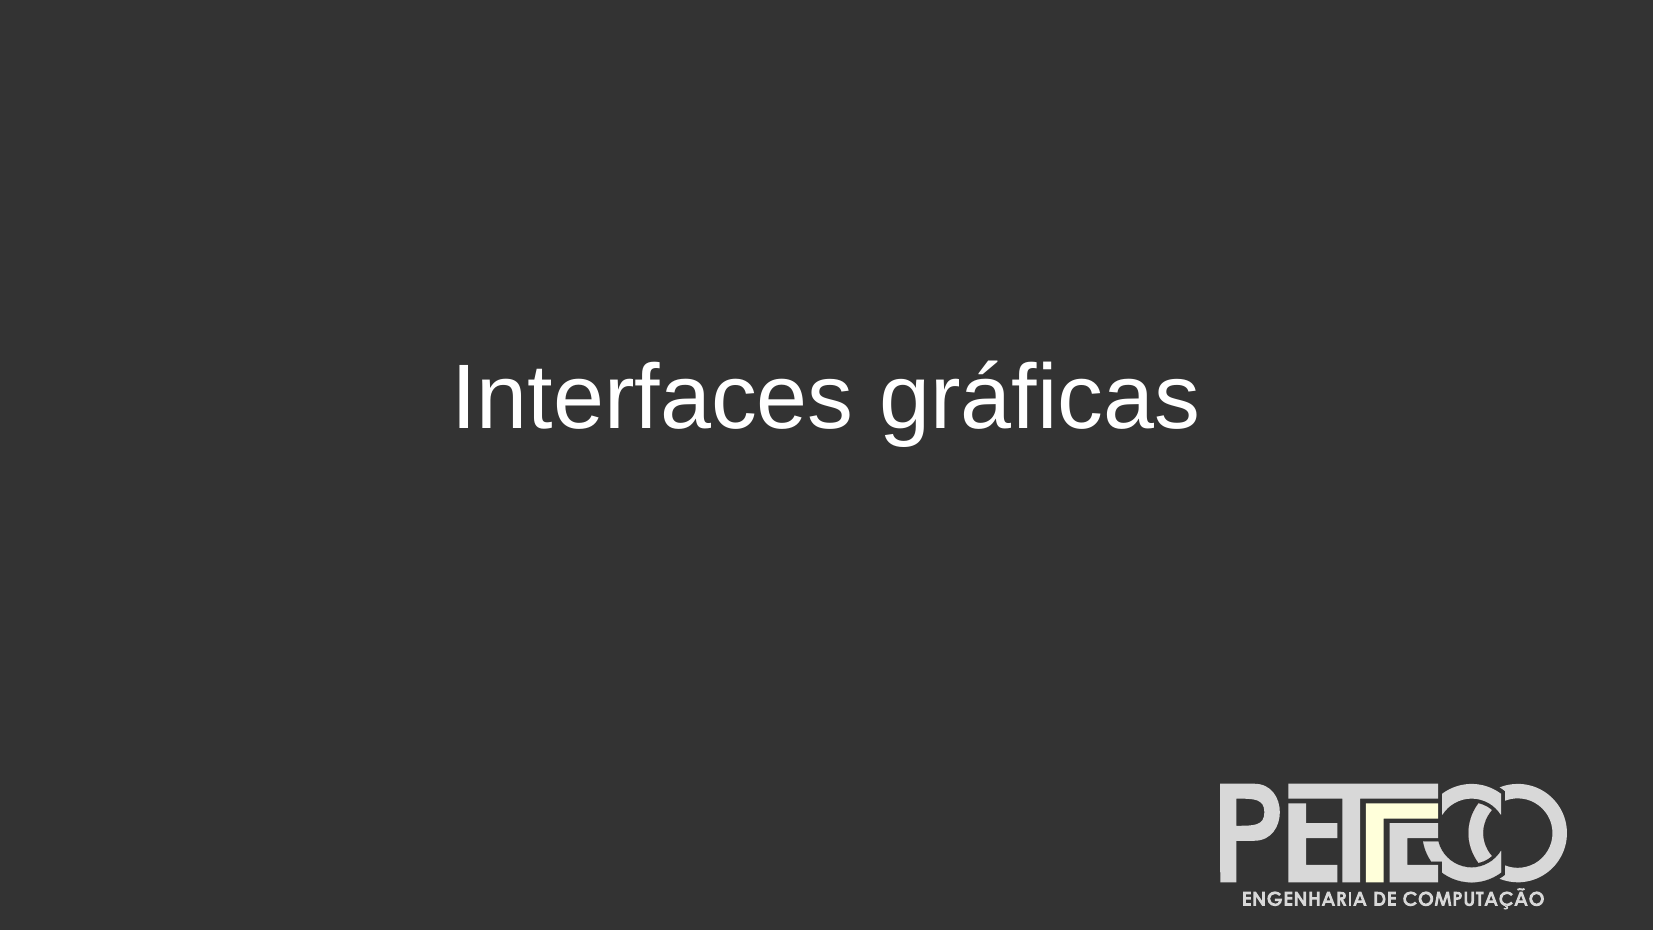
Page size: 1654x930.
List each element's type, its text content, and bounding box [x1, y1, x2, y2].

subtitle Interfaces gráficas [82, 37, 1571, 757]
